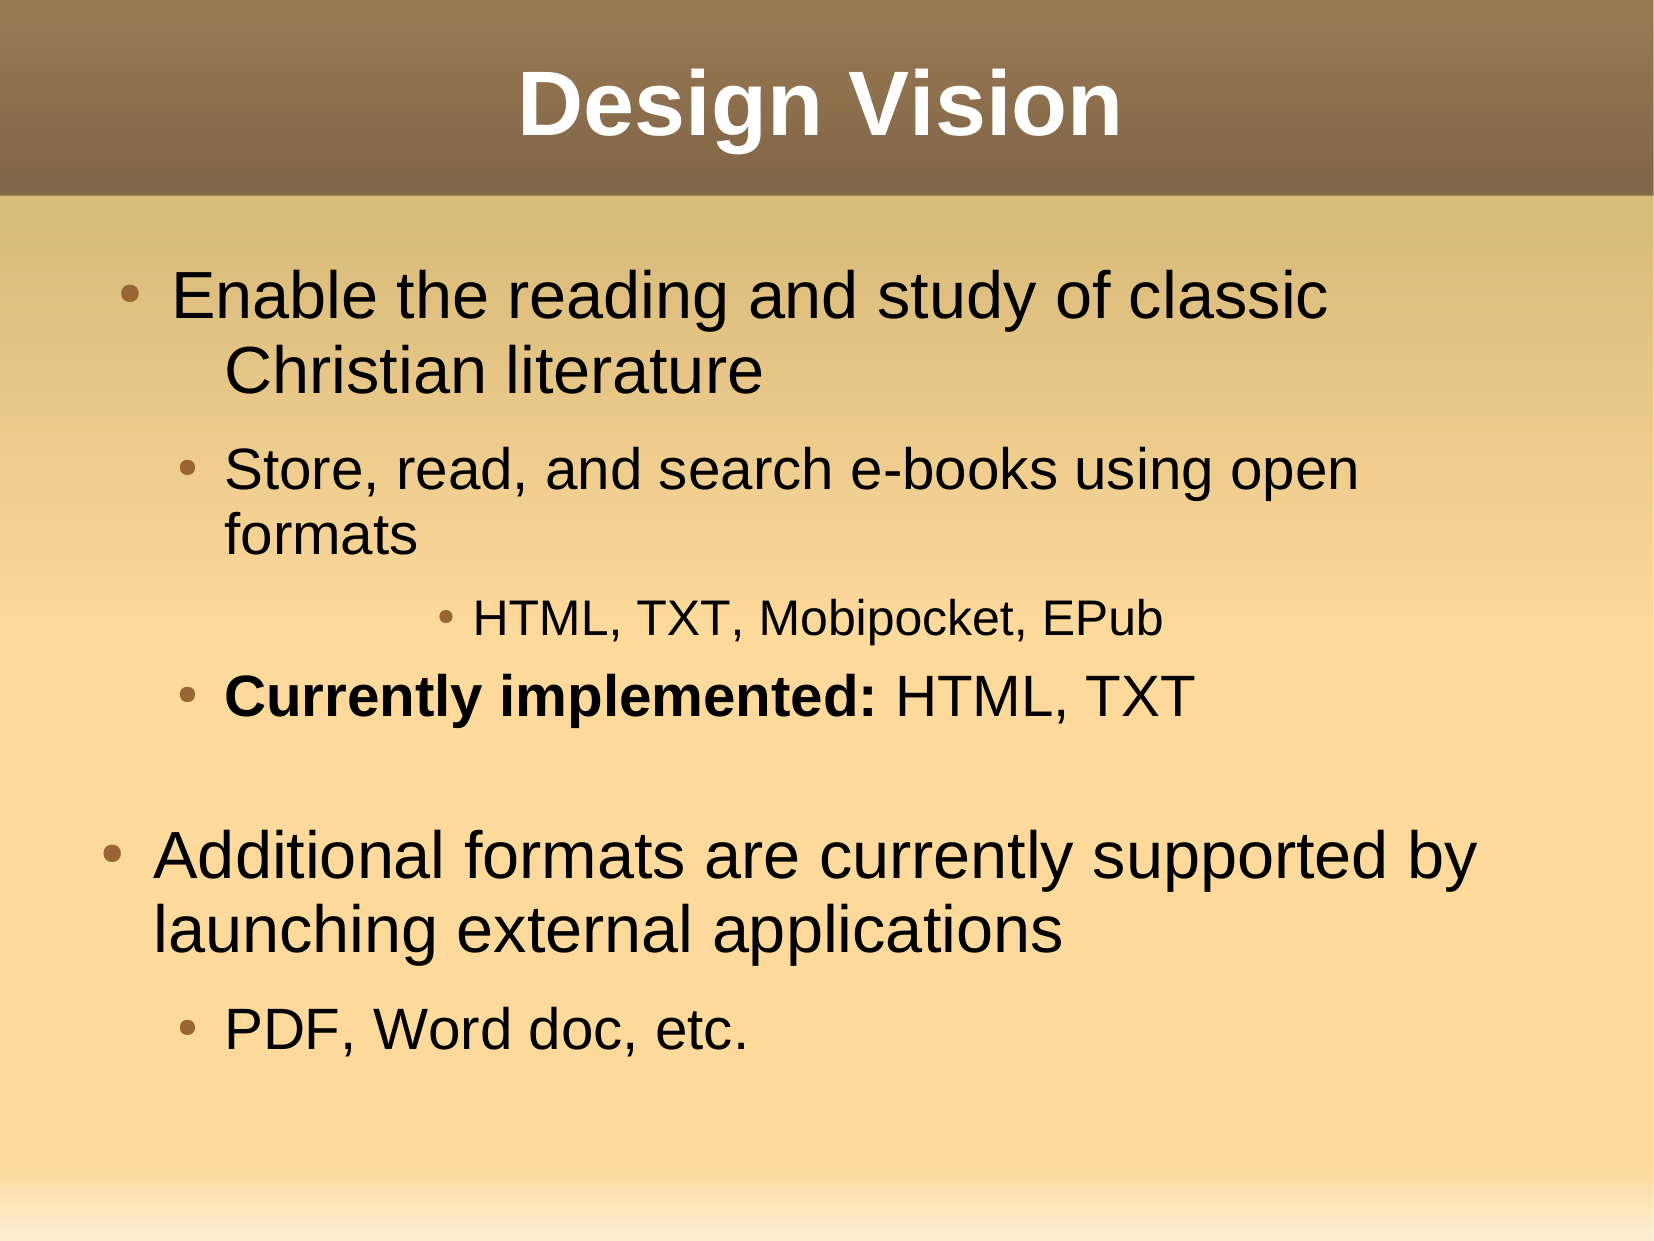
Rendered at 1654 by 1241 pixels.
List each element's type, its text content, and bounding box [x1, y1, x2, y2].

list Enable the reading and study of classic Christian literature Store, read, and search e-books using open formats HTML, TXT, Mobipocket, EPub Currently implemented: HTML, TXT Additional formats are currently supported by launching external applications PDF, Word doc, etc. [82, 257, 1571, 1077]
picture [0, 0, 1654, 1241]
title Design Vision [76, 0, 1565, 208]
